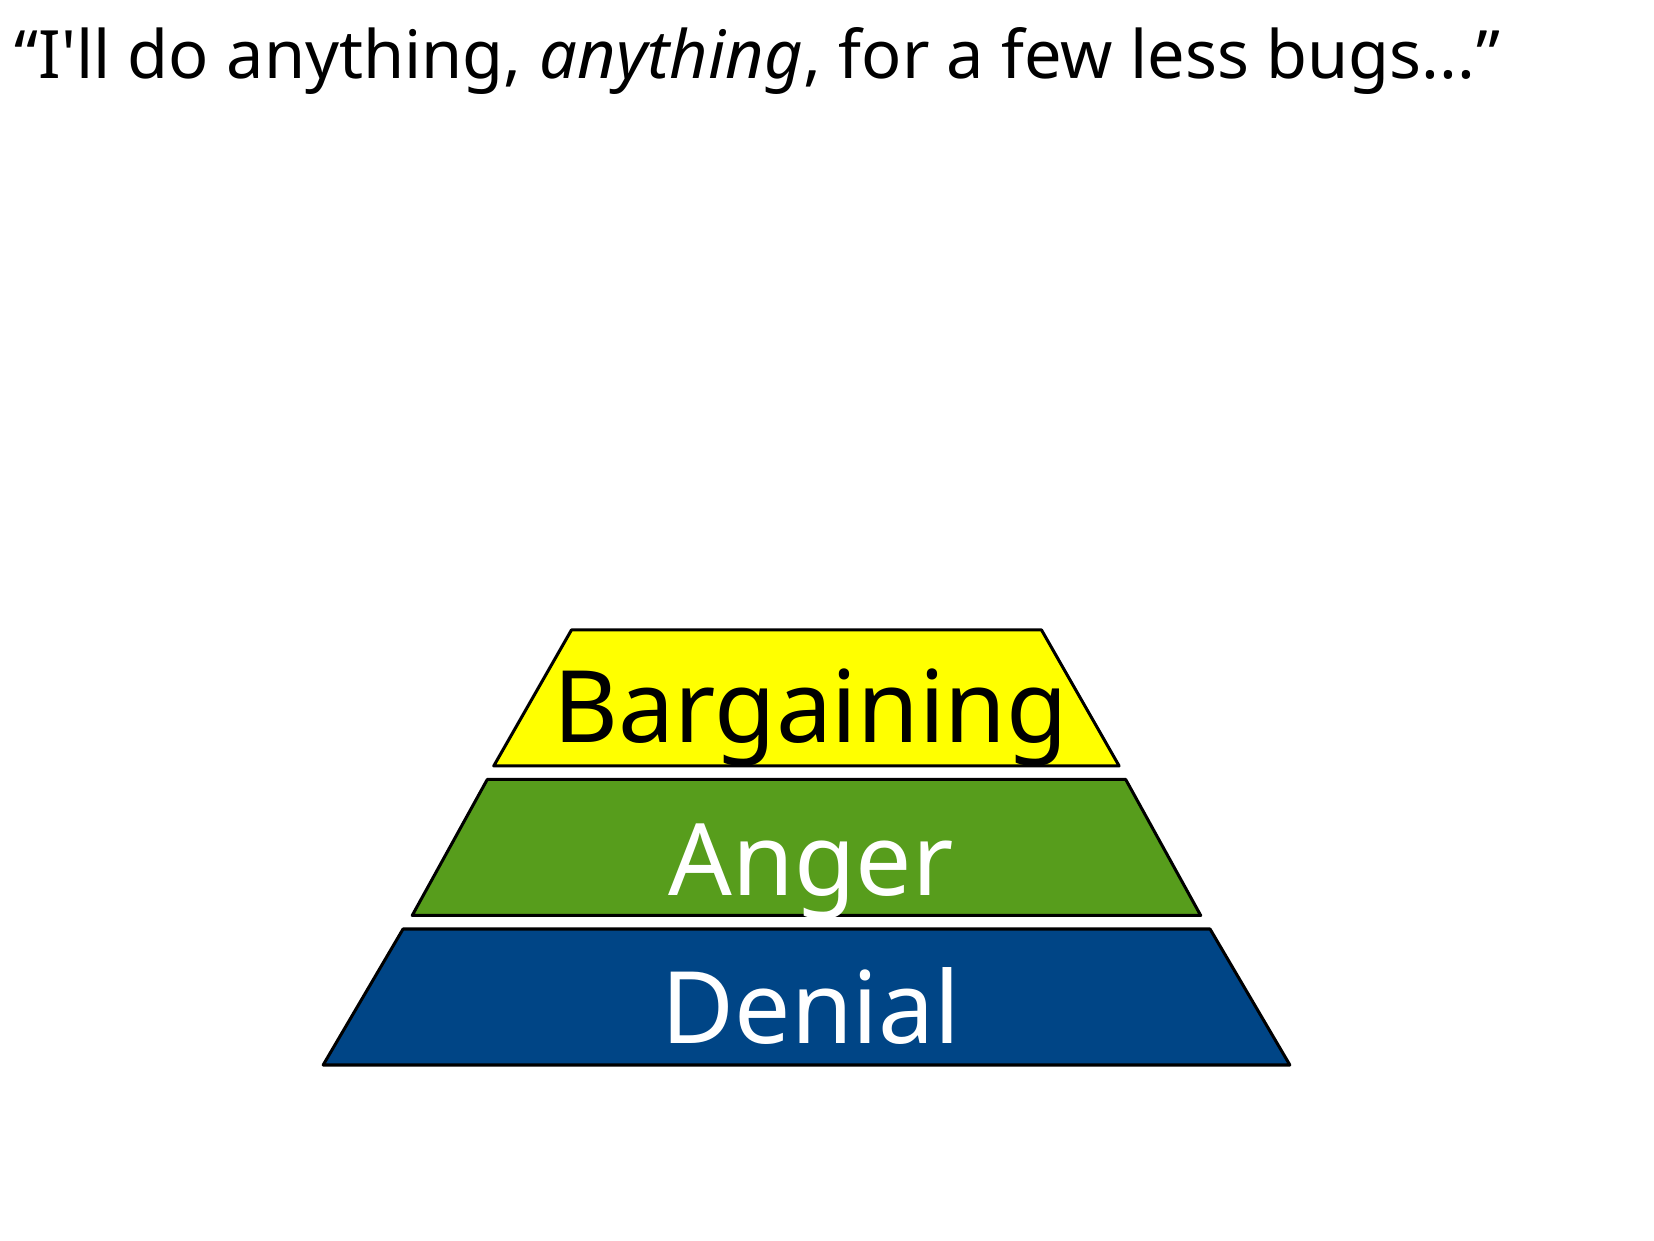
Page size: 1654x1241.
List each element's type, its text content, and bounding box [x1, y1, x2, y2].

text_box [1018, 755, 1045, 759]
text_box “I'll do anything, anything, for a few less bugs...” [0, 0, 1654, 90]
text_box [1041, 755, 1120, 766]
text_box [749, 755, 1027, 766]
text_box [412, 805, 804, 916]
text_box [838, 821, 1201, 916]
text_box Denial [473, 929, 1149, 1057]
text_box [726, 755, 753, 759]
text_box Bargaining [473, 627, 1149, 755]
text_box [323, 928, 1290, 1066]
text_box Anger [473, 781, 1149, 909]
text_box [493, 755, 735, 766]
